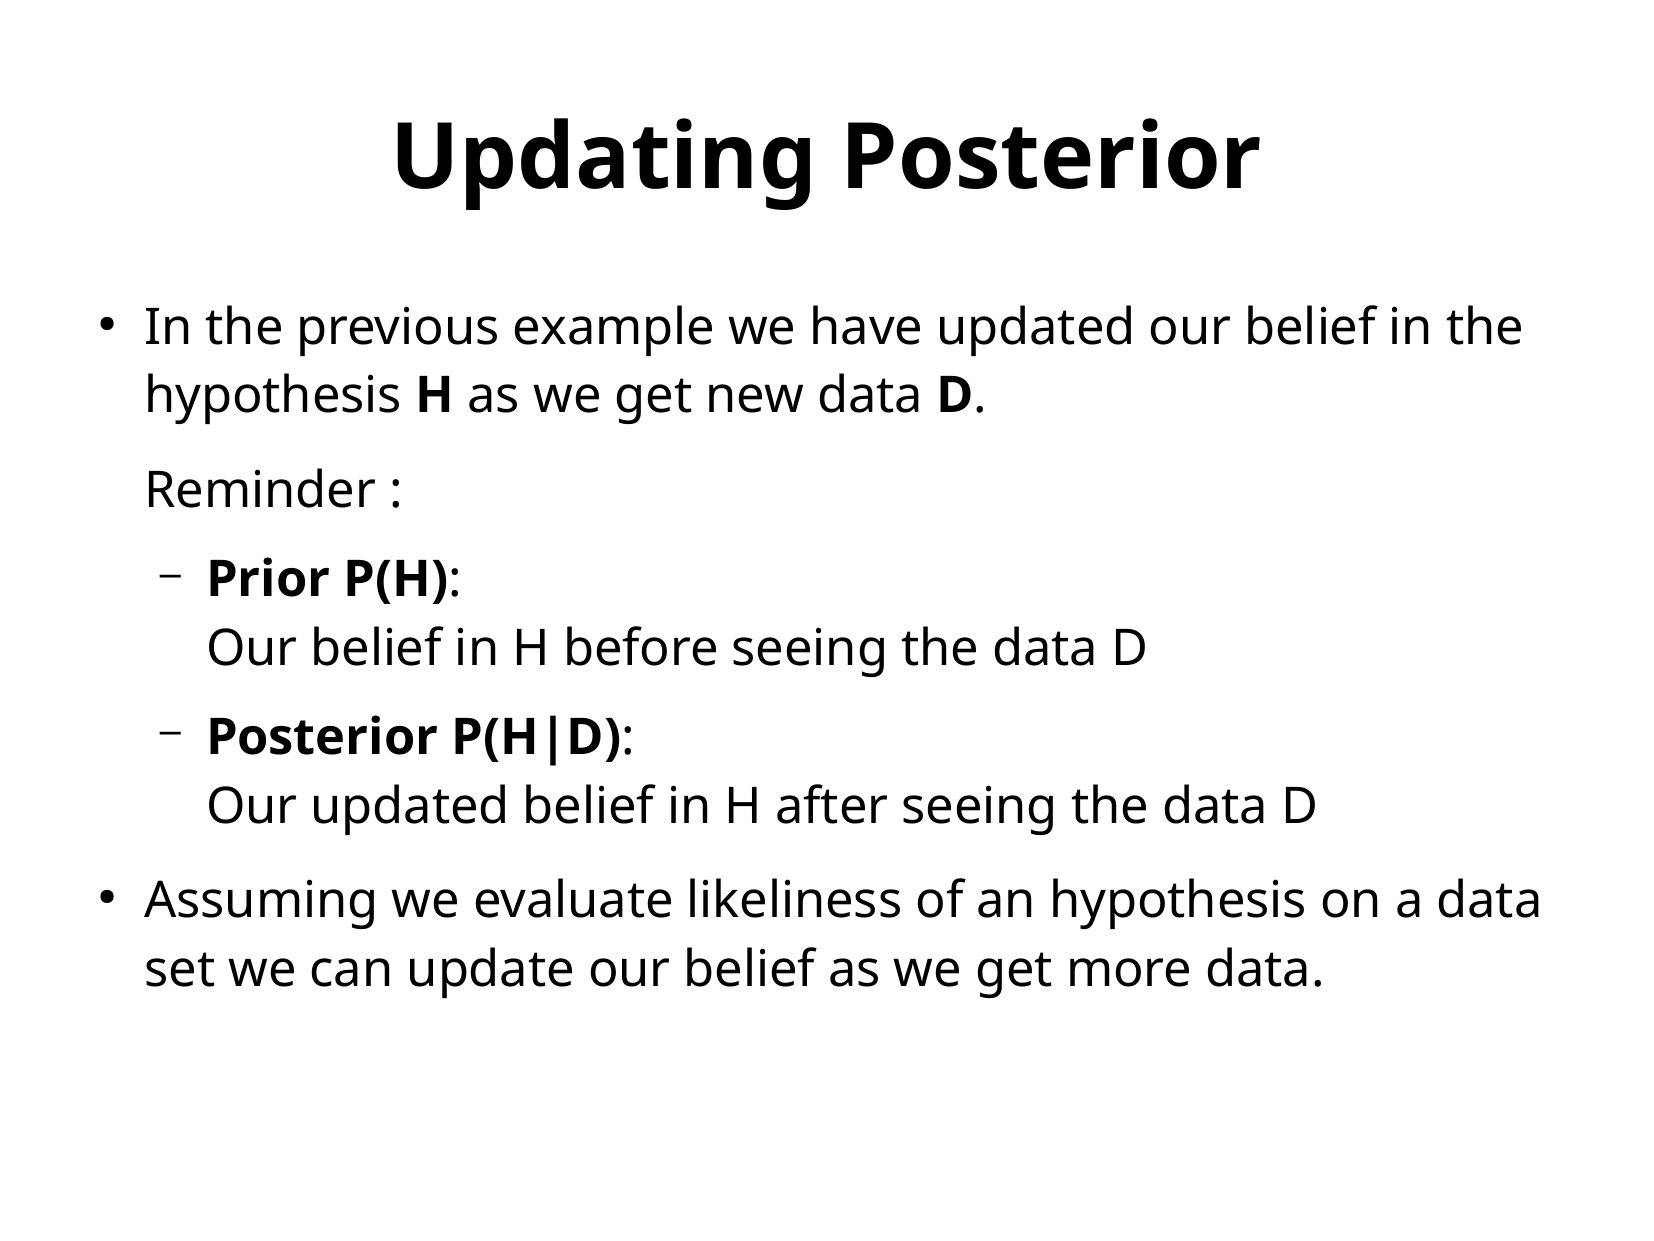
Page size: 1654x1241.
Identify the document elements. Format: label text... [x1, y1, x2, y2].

title Updating Posterior [82, 49, 1571, 257]
list In the previous example we have updated our belief in the hypothesis H as we get new data D. Reminder : Prior P(H): Our belief in H before seeing the data D Posterior P(H|D): Our updated belief in H after seeing the data D Assuming we evaluate likeliness of an hypothesis on a data set we can update our belief as we get more data. [82, 290, 1571, 1010]
